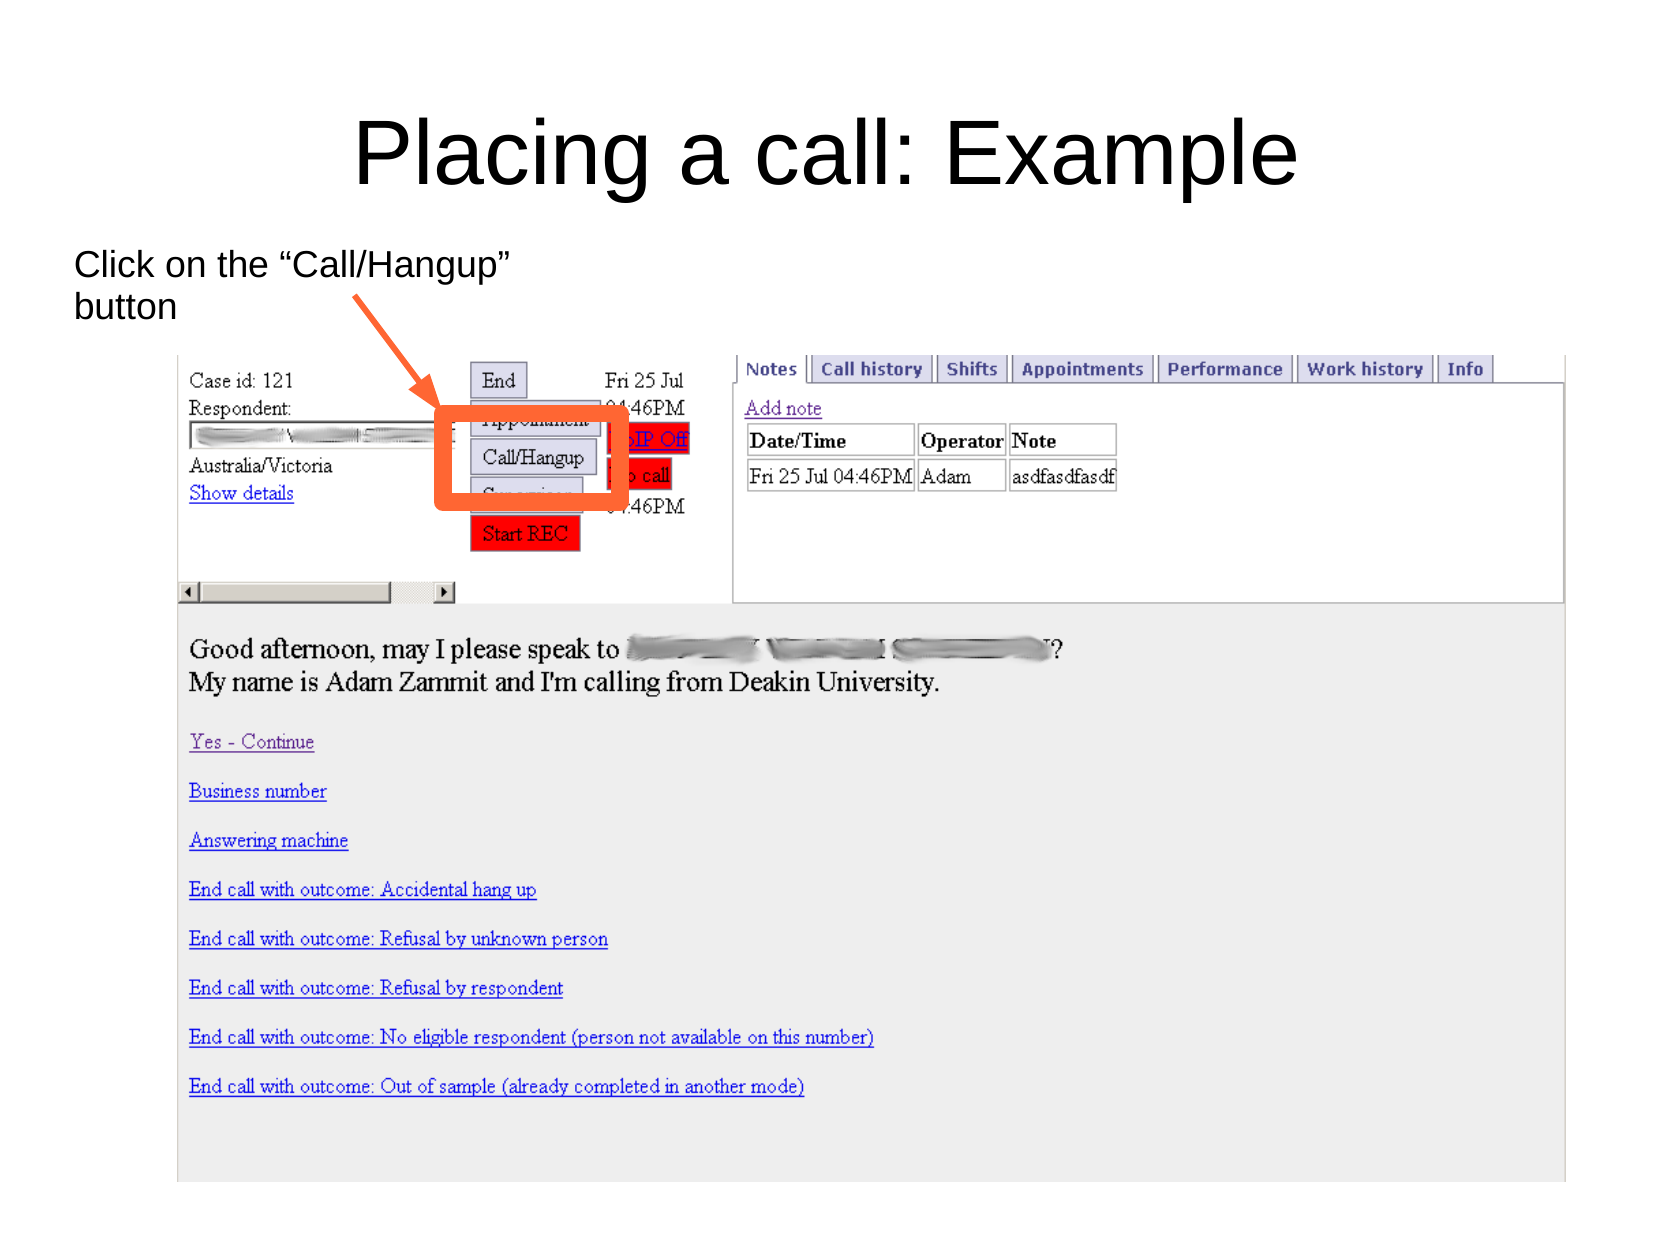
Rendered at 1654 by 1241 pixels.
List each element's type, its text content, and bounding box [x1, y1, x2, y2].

picture [452, 422, 611, 493]
title Placing a call: Example [82, 56, 1571, 250]
picture [177, 355, 1566, 1182]
text_box Click on the “Call/Hangup” button [59, 236, 562, 378]
